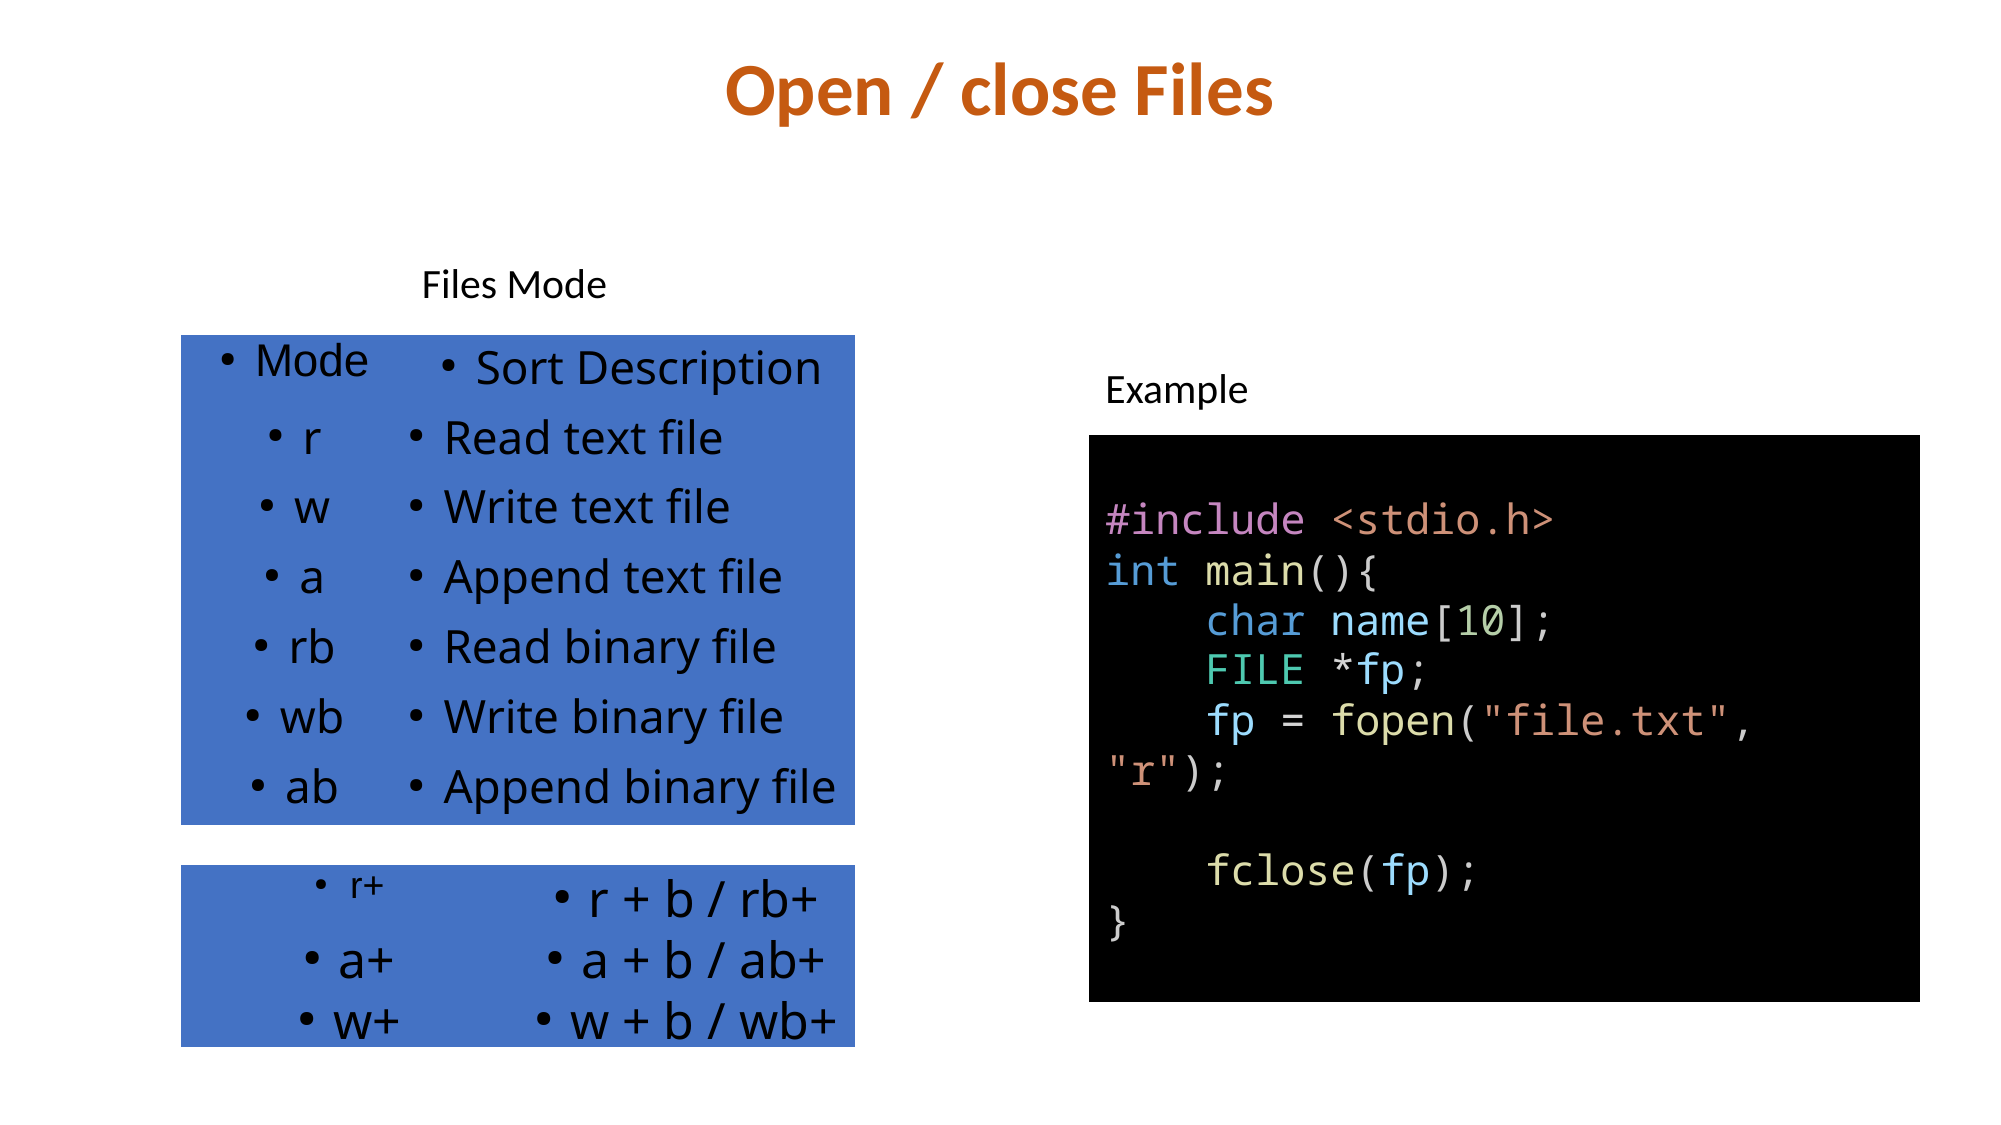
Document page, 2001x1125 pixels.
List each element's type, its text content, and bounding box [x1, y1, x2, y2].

table_cell Write binary file [408, 685, 855, 755]
table_cell wb [181, 685, 408, 755]
table_header Mode [181, 335, 408, 405]
table_cell w + b / wb+ [518, 986, 855, 1047]
table_cell Append binary file [408, 755, 855, 825]
table_cell r [181, 405, 408, 475]
text_box Example [1090, 354, 1279, 421]
table_header Sort Description [408, 335, 855, 405]
table_cell a [181, 545, 408, 615]
text_box #include <stdio.h> int main(){ char name[10]; FILE *fp; fp = fopen("file.txt", "r"); fclose(fp); } [1090, 435, 1919, 956]
table_cell Write text file [408, 475, 855, 545]
text_box Files Mode [180, 249, 849, 316]
table_cell ab [181, 755, 408, 825]
text_box Open / close Files [666, 33, 1334, 140]
table_cell a + b / ab+ [518, 925, 855, 986]
table_cell w+ [181, 986, 518, 1047]
table_cell Read binary file [408, 615, 855, 685]
table_cell Append text file [408, 545, 855, 615]
table_cell a+ [181, 925, 518, 986]
table_header r + b / rb+ [518, 865, 855, 925]
table_header r+ [181, 865, 518, 925]
table_cell w [181, 475, 408, 545]
table_cell rb [181, 615, 408, 685]
table_cell Read text file [408, 405, 855, 475]
